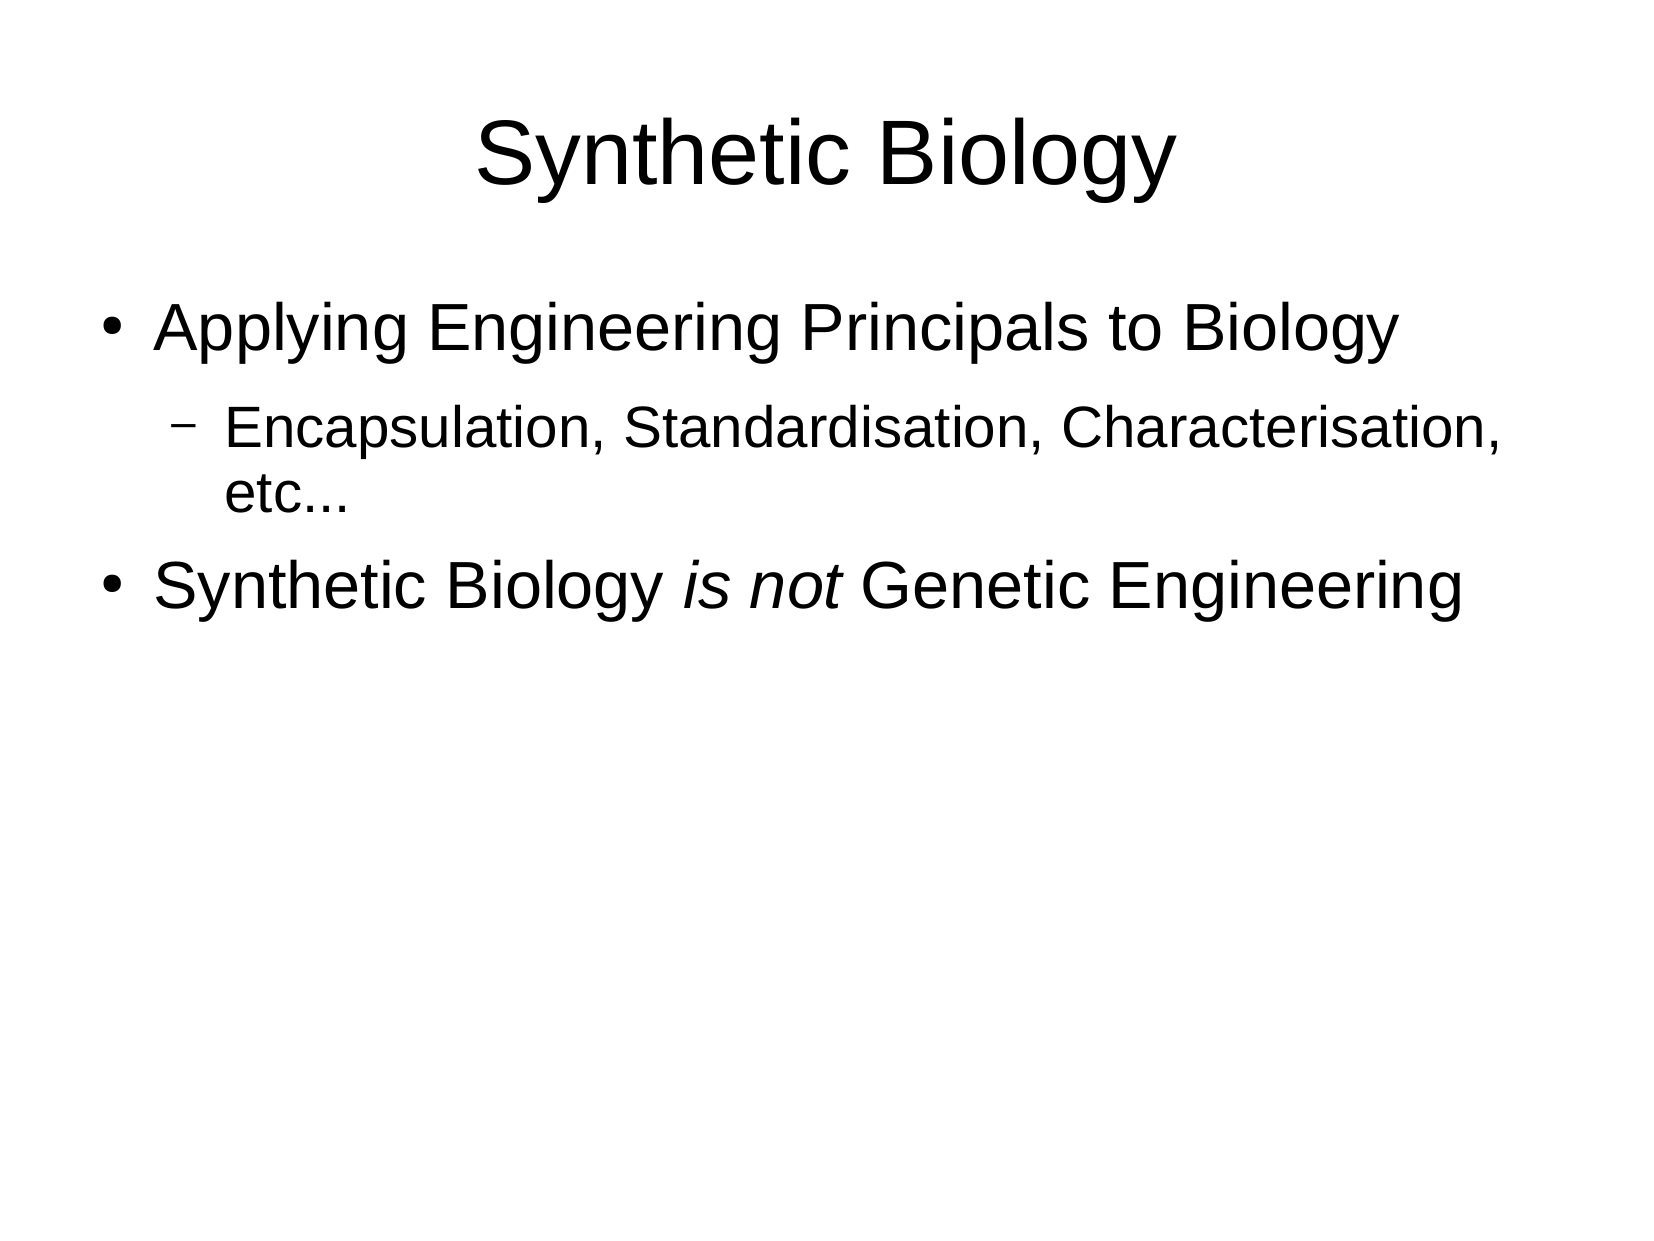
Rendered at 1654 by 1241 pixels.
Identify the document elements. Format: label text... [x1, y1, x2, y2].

list Applying Engineering Principals to Biology Encapsulation, Standardisation, Characterisation, etc... Synthetic Biology is not Genetic Engineering [82, 290, 1538, 1010]
title Synthetic Biology [82, 49, 1571, 257]
